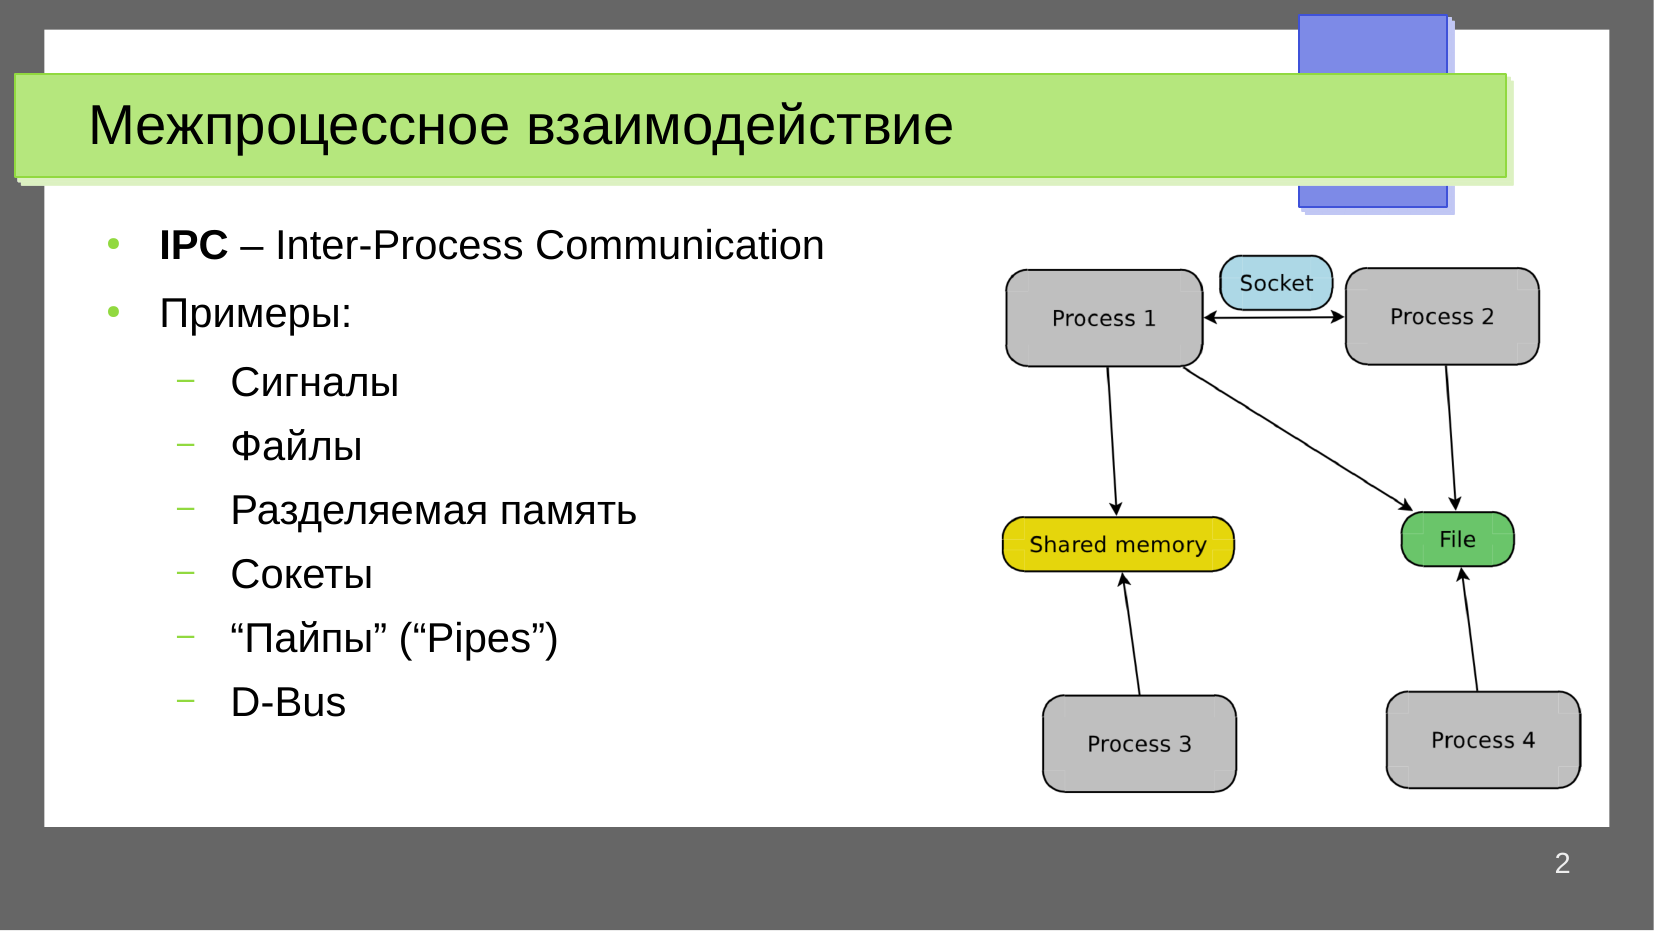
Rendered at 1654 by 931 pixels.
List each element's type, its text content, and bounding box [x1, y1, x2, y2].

list IPC – Inter-Process Communication Примеры: Сигналы Файлы Разделяемая память Сокеты “Пайпы” (“Pipes”) D-Bus [88, 221, 975, 813]
picture [975, 221, 1599, 817]
title Межпроцессное взаимодействие [88, 73, 1506, 178]
